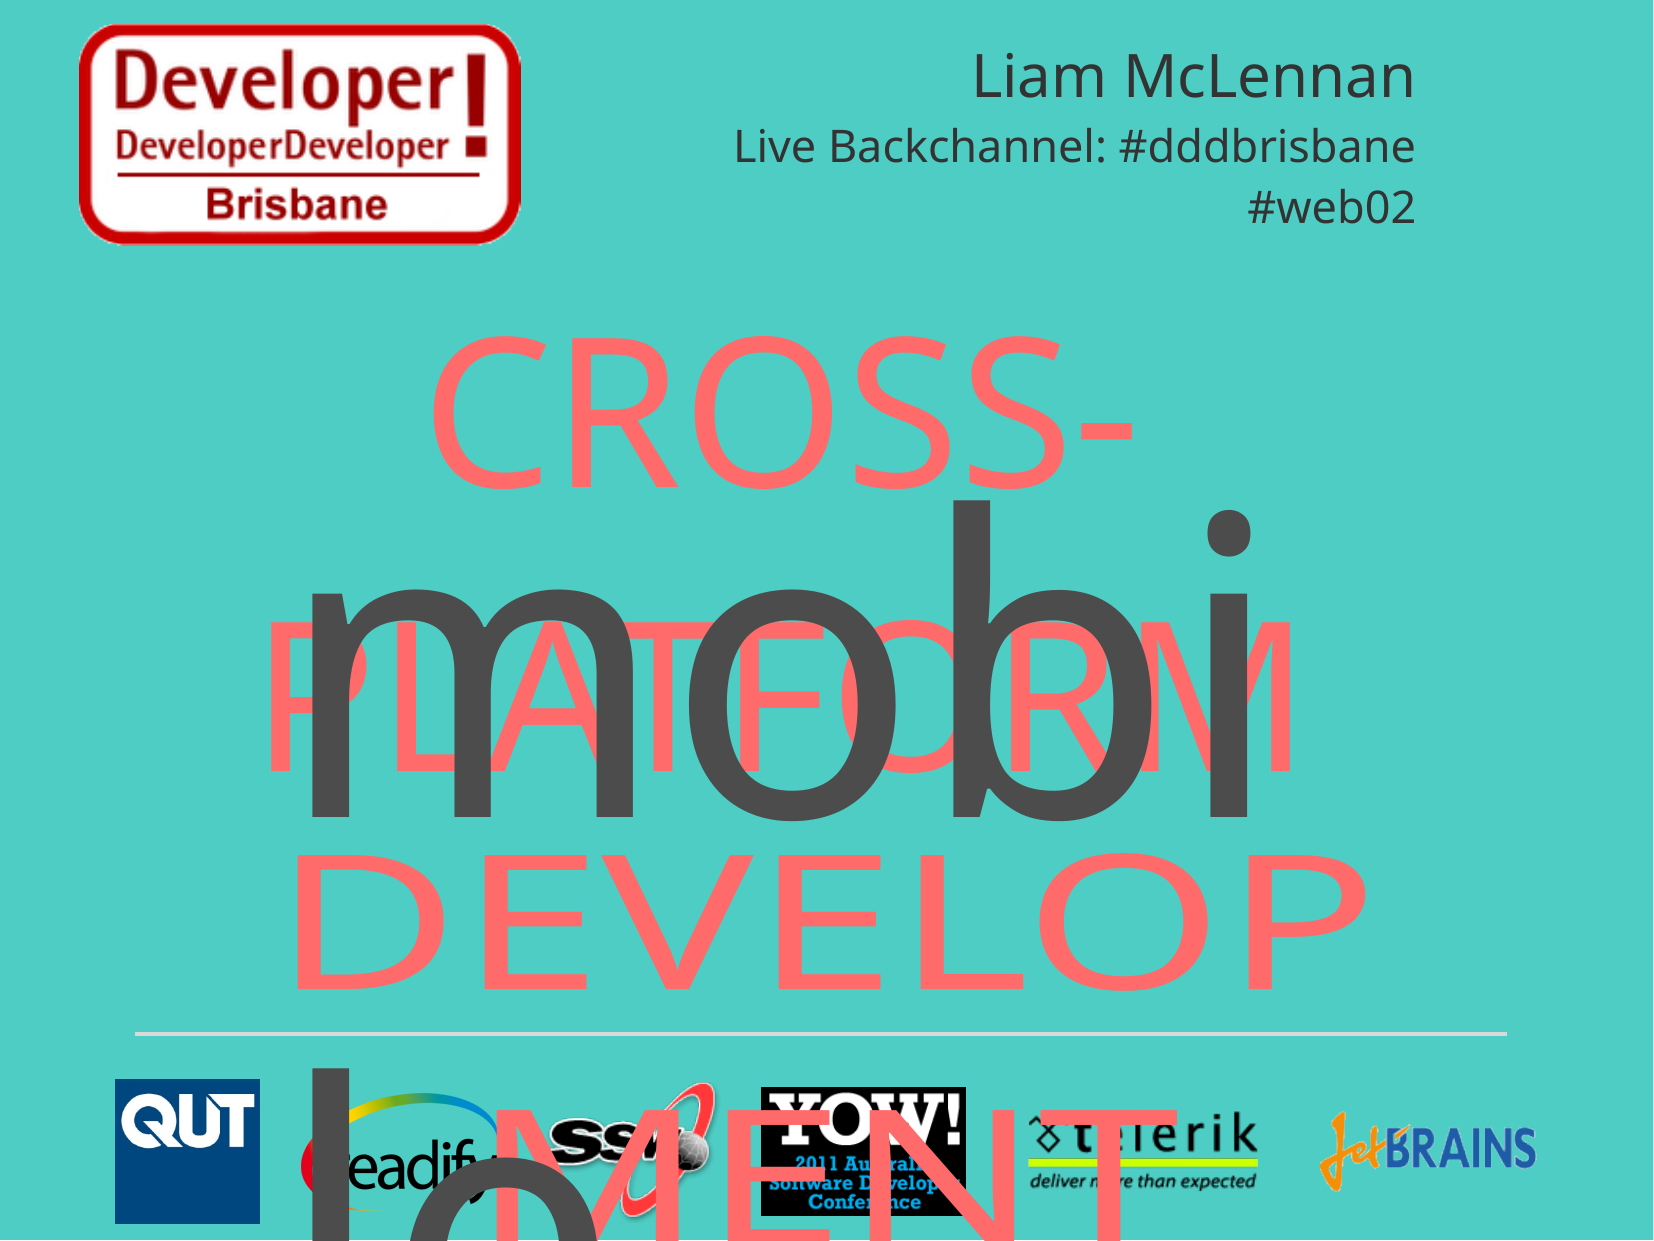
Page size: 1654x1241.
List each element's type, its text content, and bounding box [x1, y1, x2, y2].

text_box DEVELOPMENT [447, 1188, 559, 1241]
picture [79, 24, 521, 246]
text_box mobile [262, 365, 1387, 909]
text_box Liam McLennan Live Backchannel: #dddbrisbane #web02 [600, 25, 1432, 245]
picture [1512, 1109, 1538, 1194]
text_box CROSS-PLATFORM [236, 257, 1490, 525]
text_box DEVELOPMENT [259, 781, 1512, 1241]
picture [115, 1079, 259, 1224]
